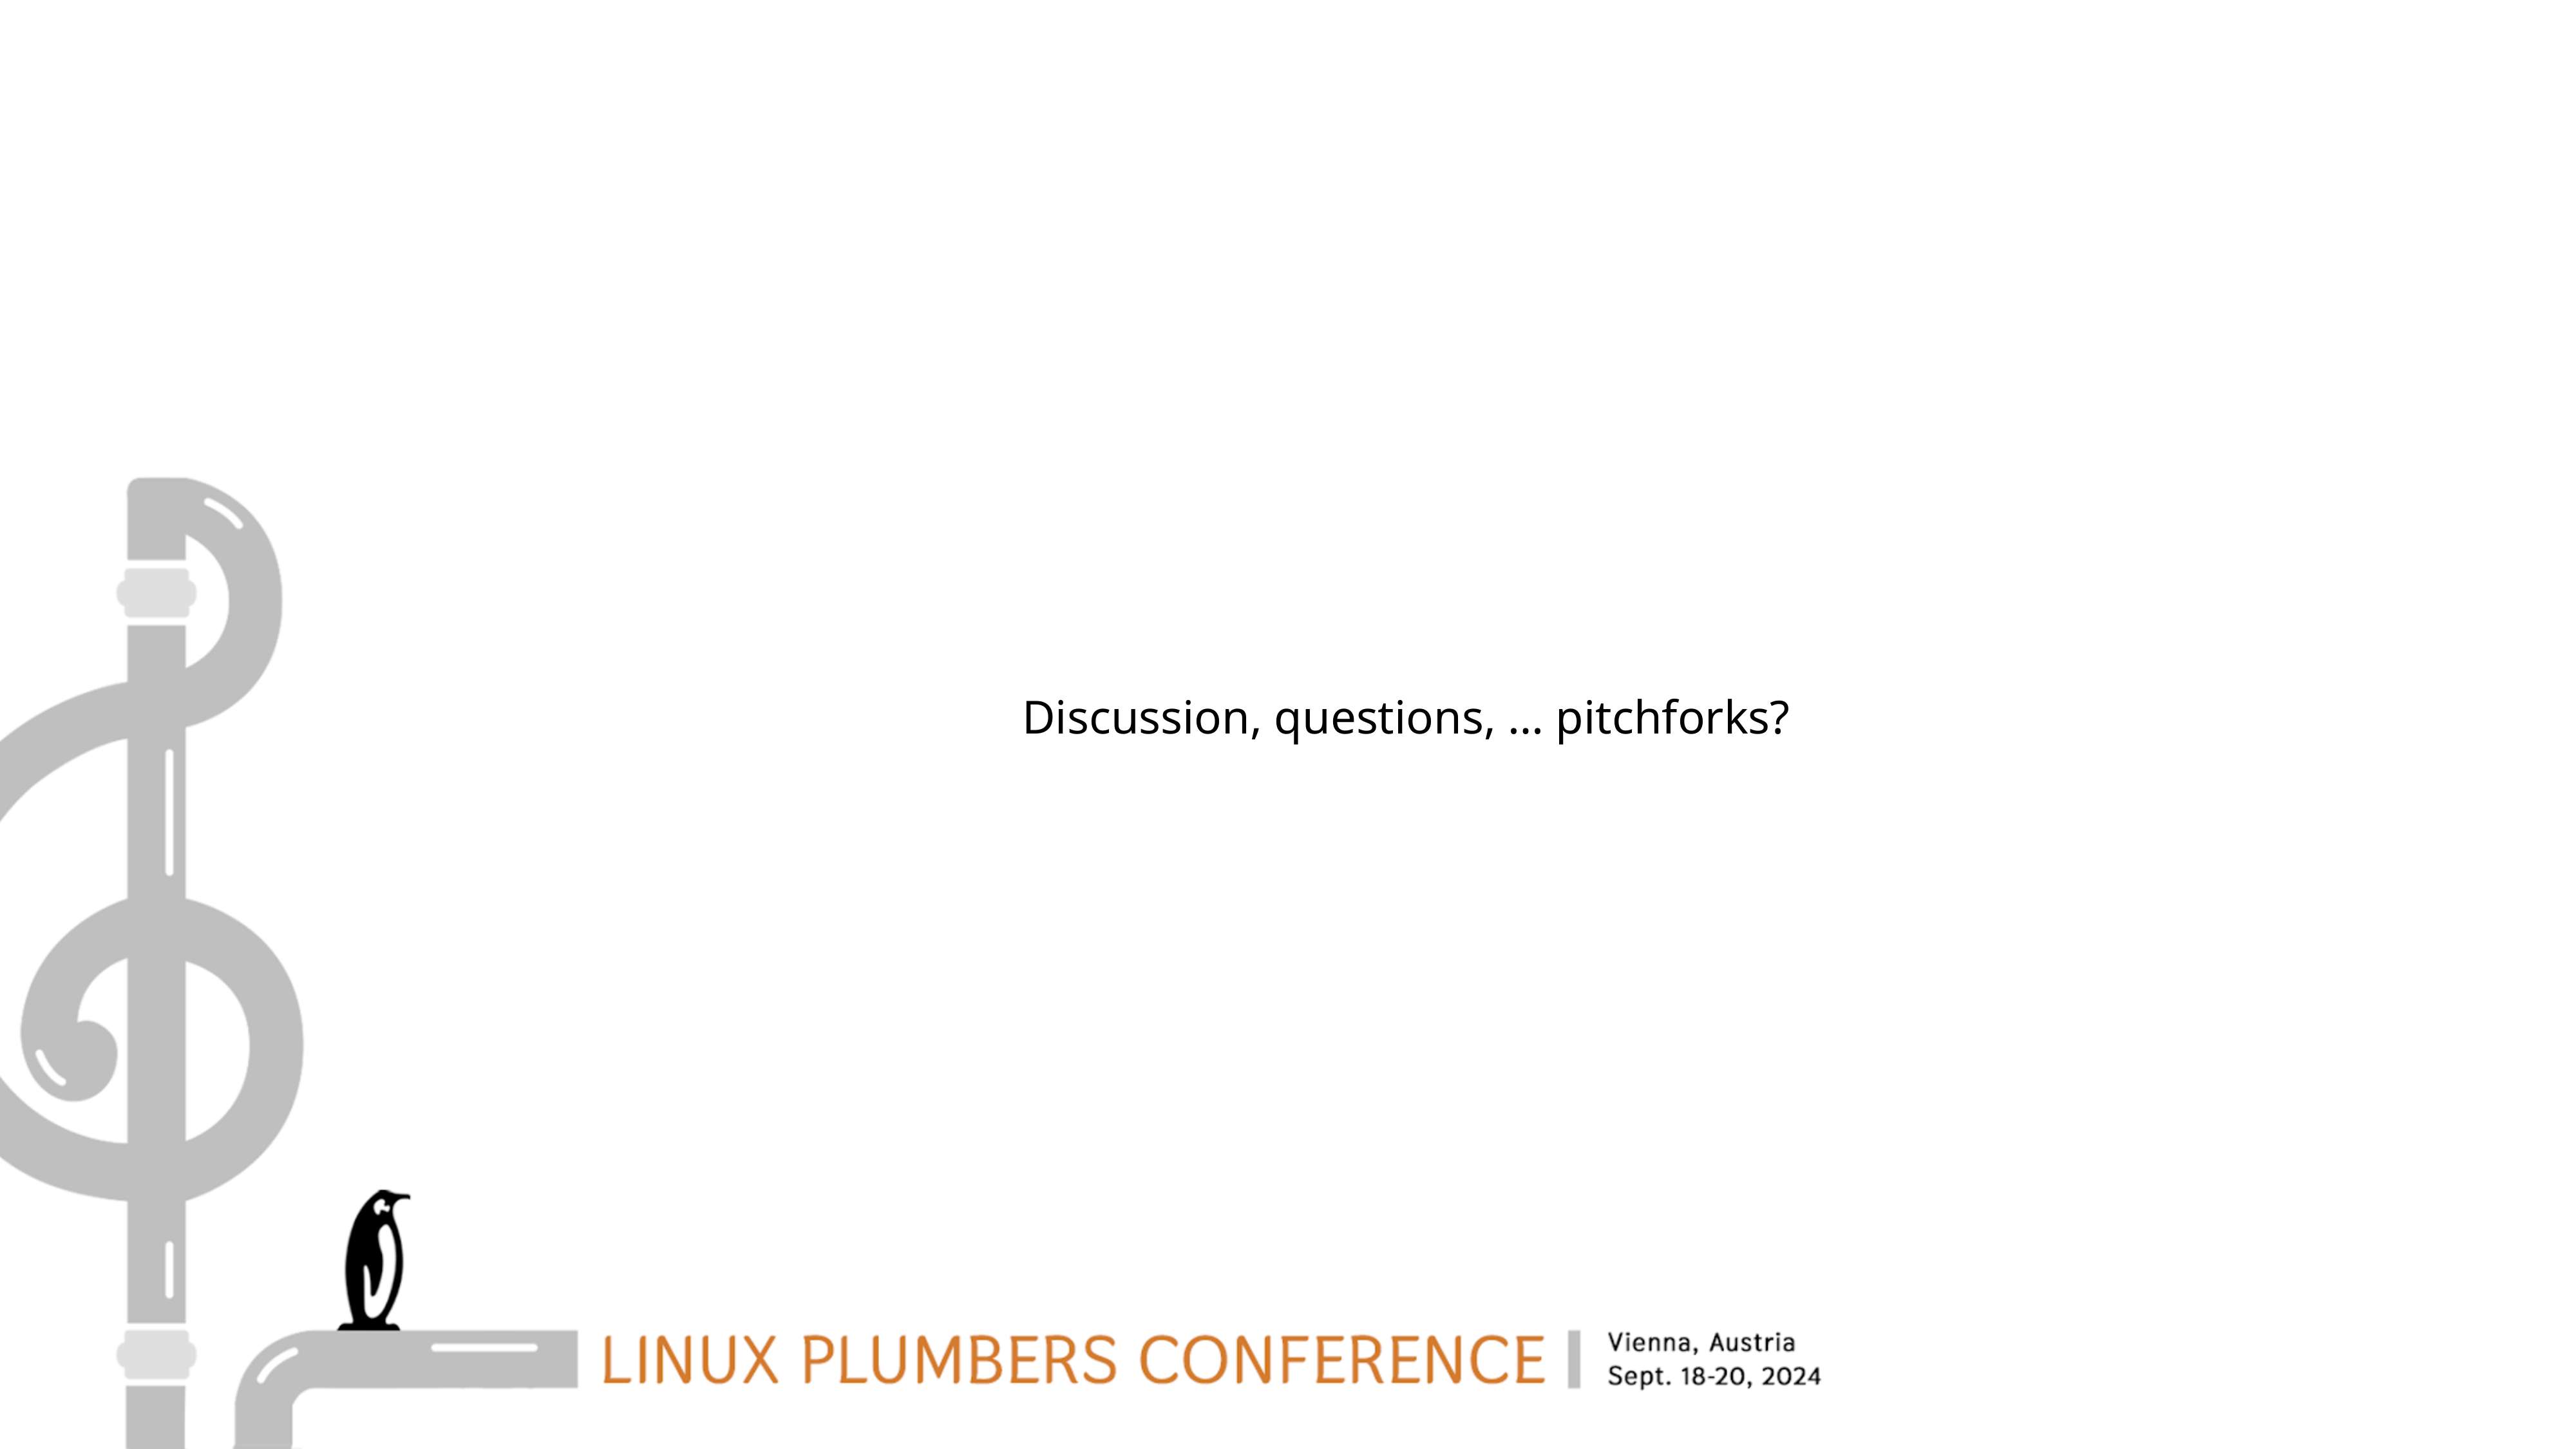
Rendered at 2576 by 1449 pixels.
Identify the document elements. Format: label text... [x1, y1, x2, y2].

picture [0, 0, 2576, 1449]
text_box Discussion, questions, … pitchforks? [471, 172, 2342, 1258]
